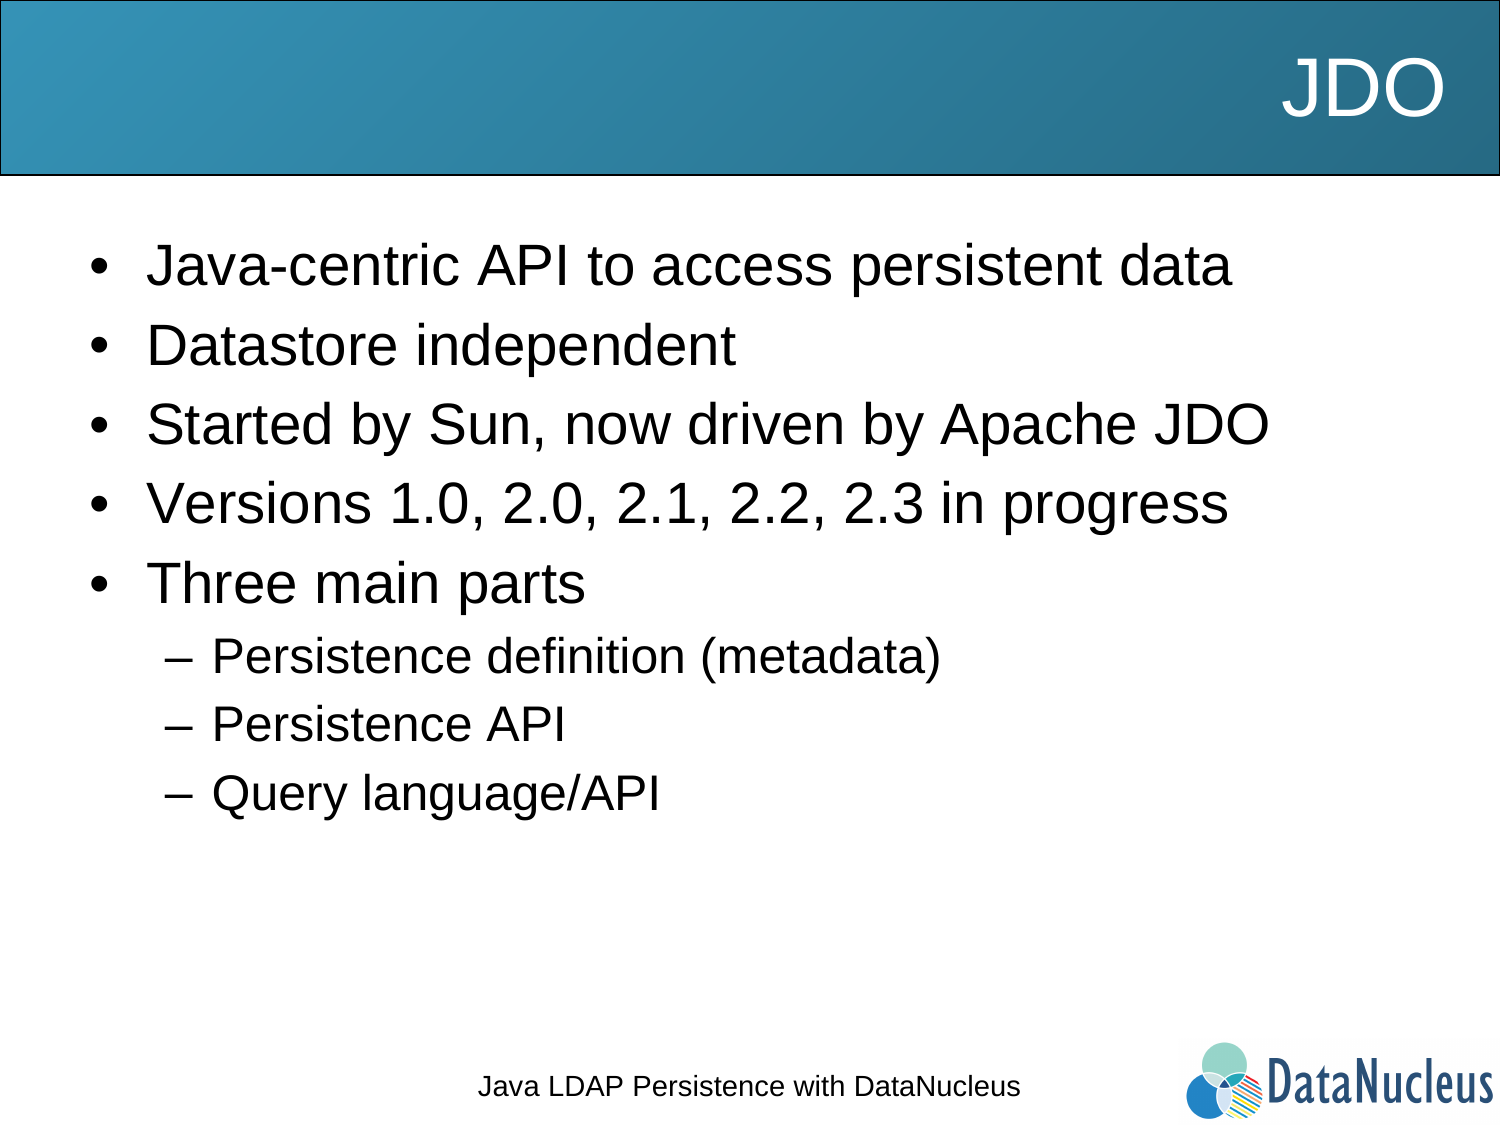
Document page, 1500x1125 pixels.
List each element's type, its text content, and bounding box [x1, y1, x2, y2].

list Java-centric API to access persistent data Datastore independent Started by Sun, now driven by Apache JDO Versions 1.0, 2.0, 2.1, 2.2, 2.3 in progress Three main parts Persistence definition (metadata) Persistence API Query language/API [75, 224, 1426, 1013]
picture [1178, 1038, 1500, 1125]
title JDO [237, 12, 1463, 163]
